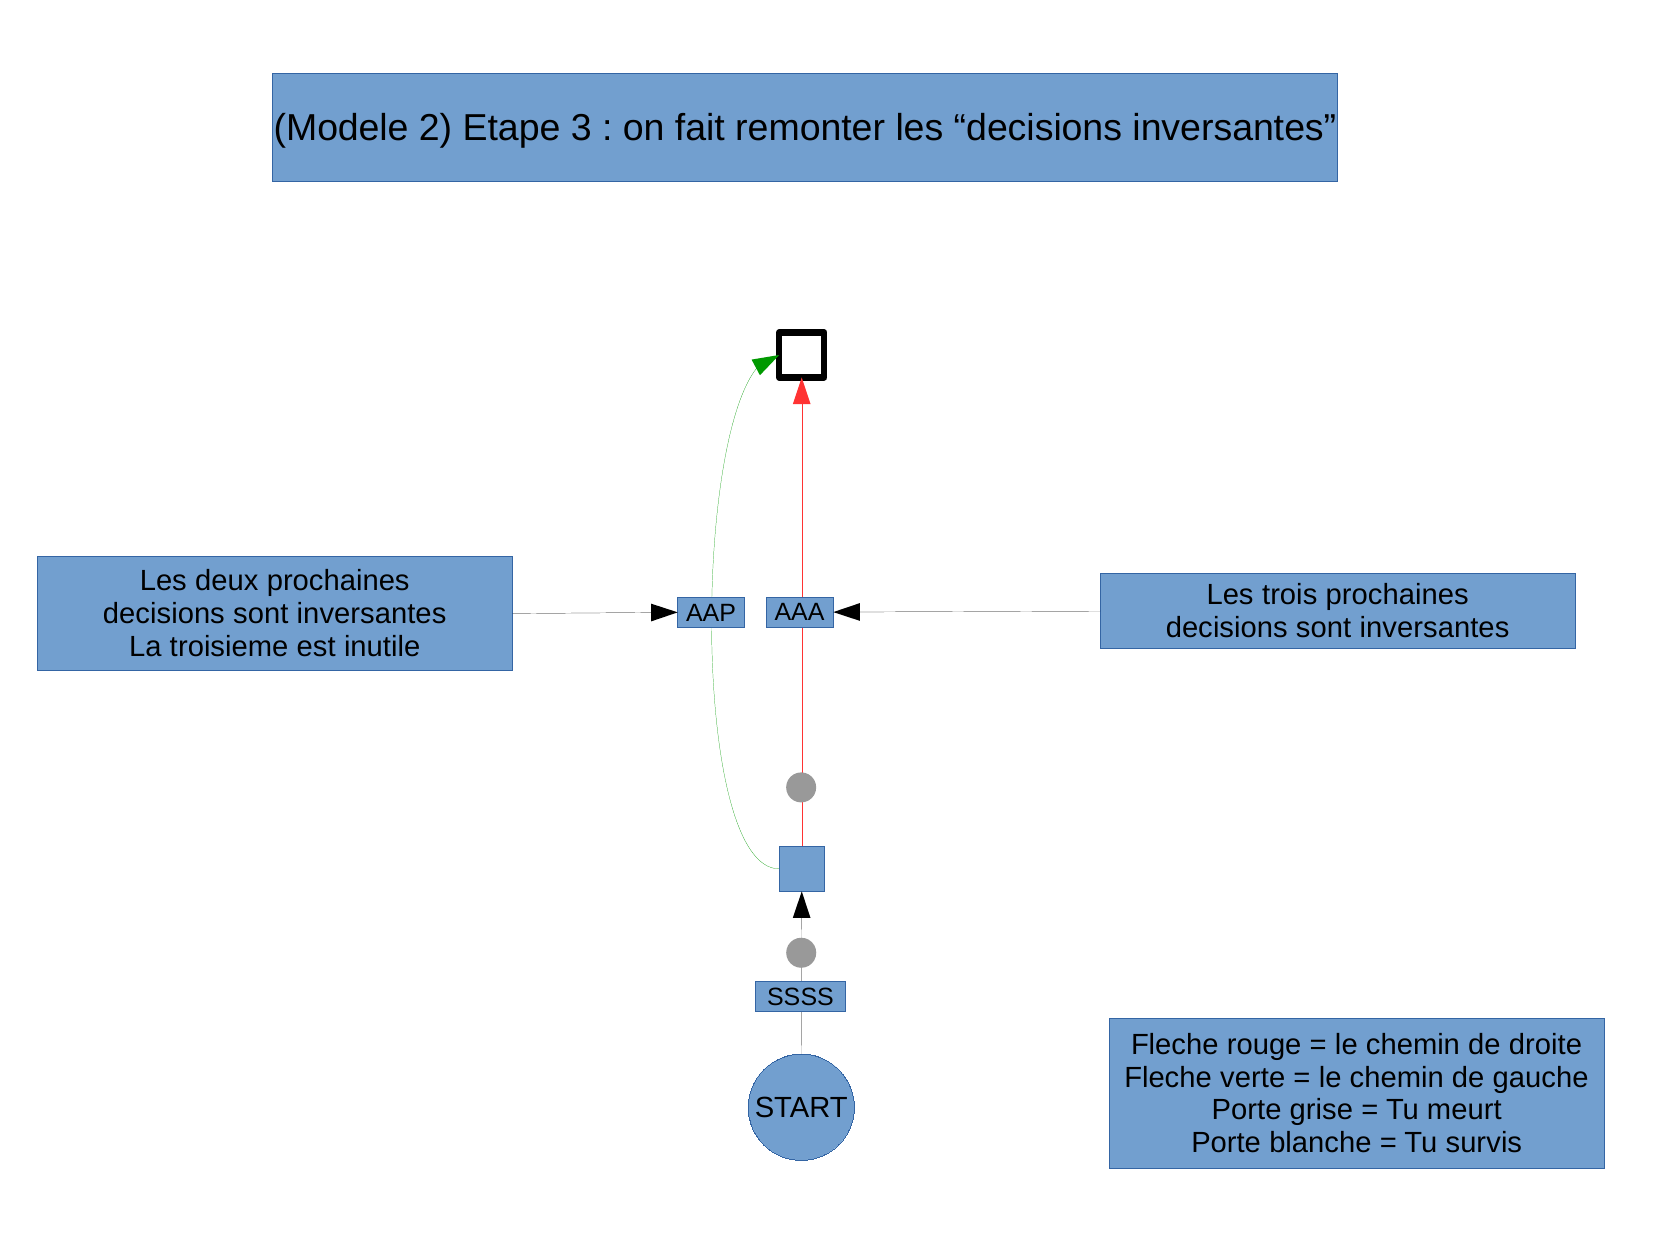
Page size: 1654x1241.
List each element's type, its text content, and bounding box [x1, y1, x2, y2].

text_box Les trois prochaines decisions sont inversantes [1100, 573, 1576, 649]
text_box [786, 772, 817, 803]
text_box START [748, 1054, 855, 1161]
text_box [779, 846, 825, 892]
text_box [779, 332, 825, 378]
text_box Fleche rouge = le chemin de droite Fleche verte = le chemin de gauche Porte grise = Tu meurt Porte blanche = Tu survis [1109, 1018, 1605, 1169]
text_box (Modele 2) Etape 3 : on fait remonter les “decisions inversantes” [272, 73, 1338, 182]
text_box [786, 937, 817, 968]
text_box AAA [766, 597, 834, 628]
text_box SSSS [755, 981, 846, 1012]
text_box AAP [677, 597, 745, 628]
text_box Les deux prochaines decisions sont inversantes La troisieme est inutile [37, 556, 513, 671]
